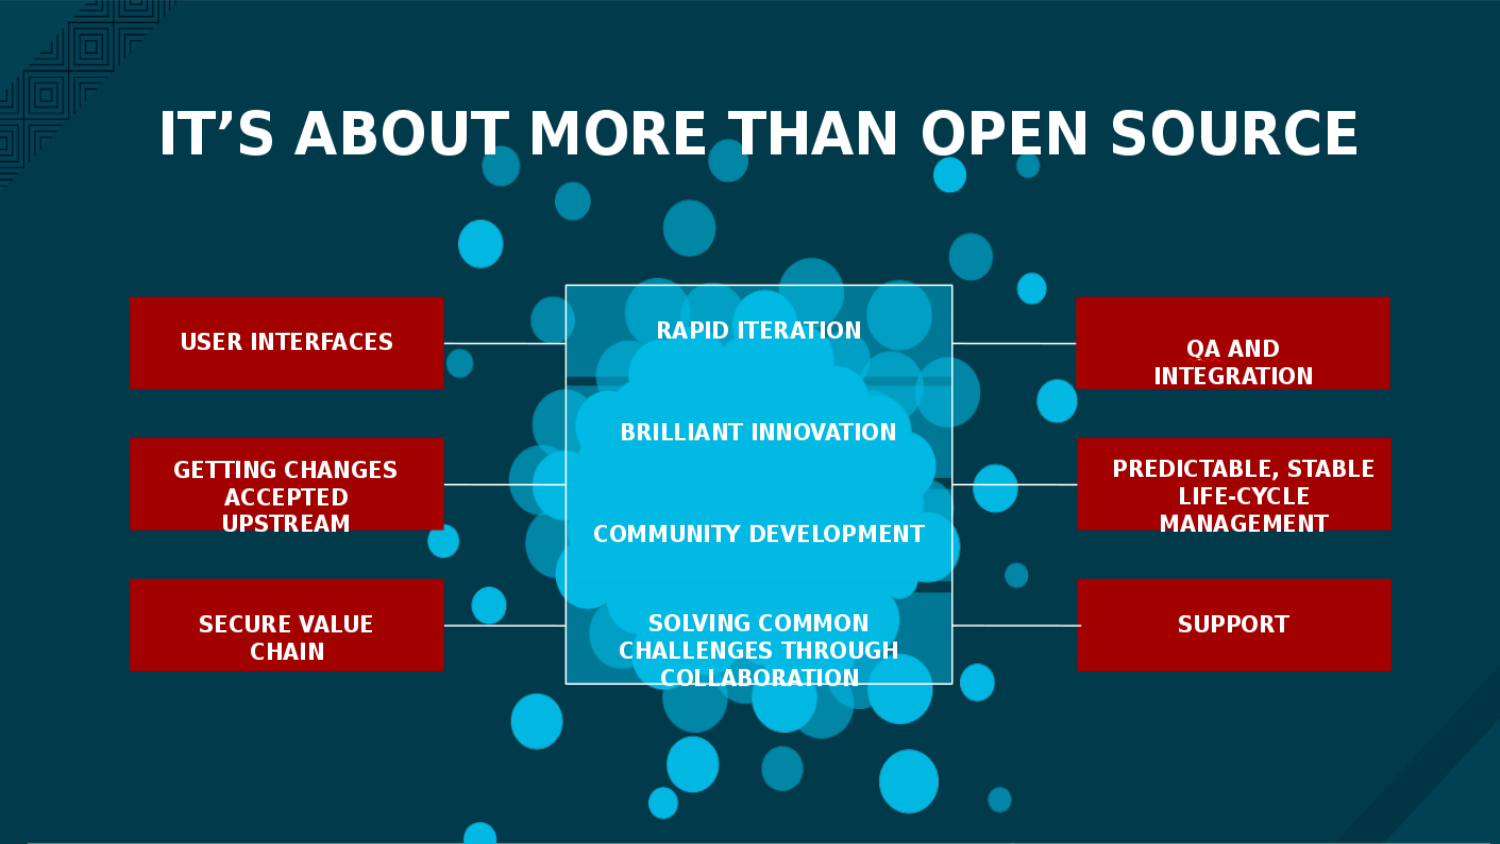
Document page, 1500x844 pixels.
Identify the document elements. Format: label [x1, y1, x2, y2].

picture [812, 111, 853, 154]
picture [533, 111, 577, 154]
picture [859, 111, 895, 154]
picture [677, 111, 704, 154]
picture [1013, 111, 1040, 154]
picture [729, 111, 766, 154]
picture [1202, 111, 1236, 155]
picture [130, 283, 1391, 686]
picture [771, 111, 806, 154]
picture [972, 111, 1004, 154]
picture [1050, 111, 1085, 154]
picture [1286, 110, 1319, 155]
picture [1153, 110, 1193, 155]
picture [344, 111, 376, 154]
picture [1245, 111, 1280, 154]
picture [471, 111, 509, 154]
picture [634, 111, 669, 154]
picture [295, 111, 336, 154]
picture [586, 110, 627, 155]
picture [241, 110, 272, 155]
picture [923, 110, 964, 157]
picture [163, 111, 173, 154]
picture [383, 110, 424, 155]
picture [1114, 110, 1144, 155]
picture [1328, 111, 1356, 154]
picture [220, 111, 231, 129]
picture [432, 111, 466, 155]
picture [178, 111, 215, 154]
